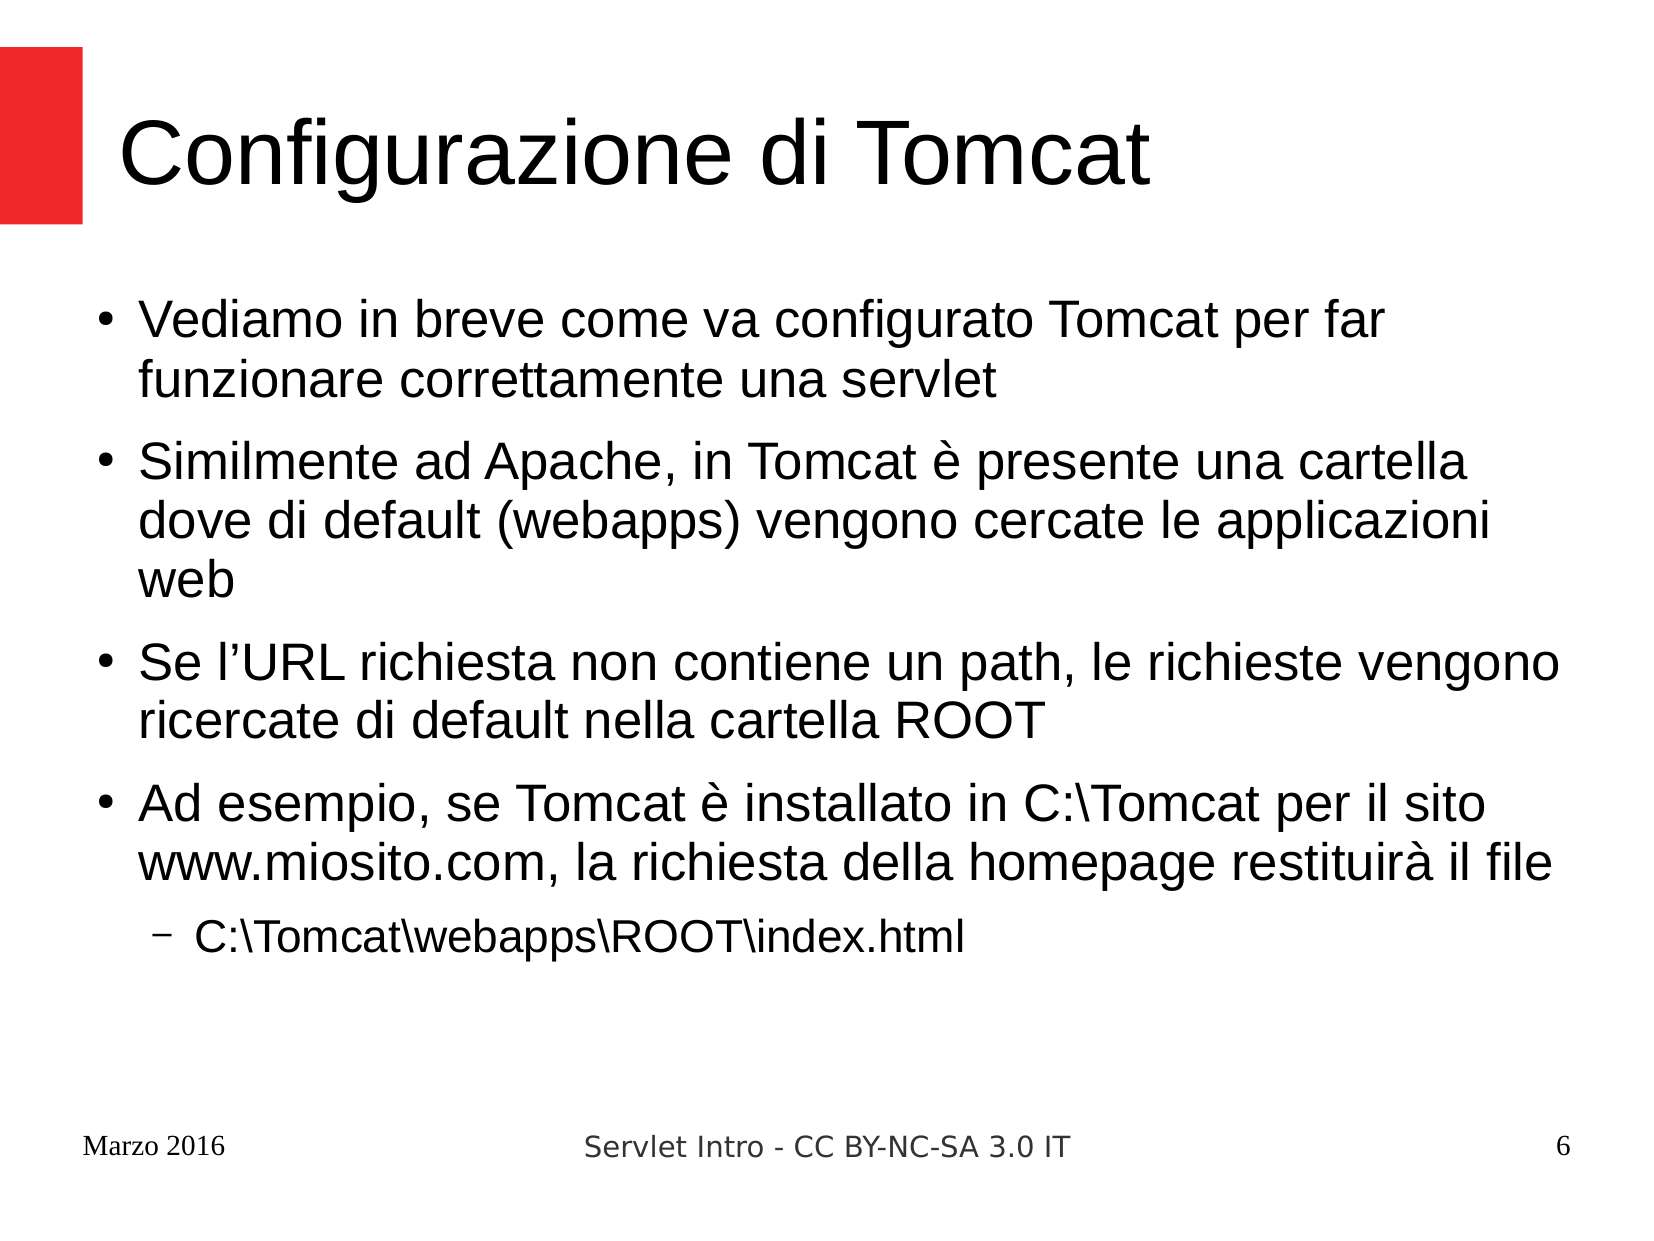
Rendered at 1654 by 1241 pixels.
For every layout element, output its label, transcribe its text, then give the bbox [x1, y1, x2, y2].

title Configurazione di Tomcat [118, 49, 1607, 257]
list Vediamo in breve come va configurato Tomcat per far funzionare correttamente una servlet Similmente ad Apache, in Tomcat è presente una cartella dove di default (webapps) vengono cercate le applicazioni web Se l’URL richiesta non contiene un path, le richieste vengono ricercate di default nella cartella ROOT Ad esempio, se Tomcat è installato in C:\Tomcat per il sito www.miosito.com, la richiesta della homepage restituirà il file C:\Tomcat\webapps\ROOT\index.html [82, 290, 1571, 1010]
